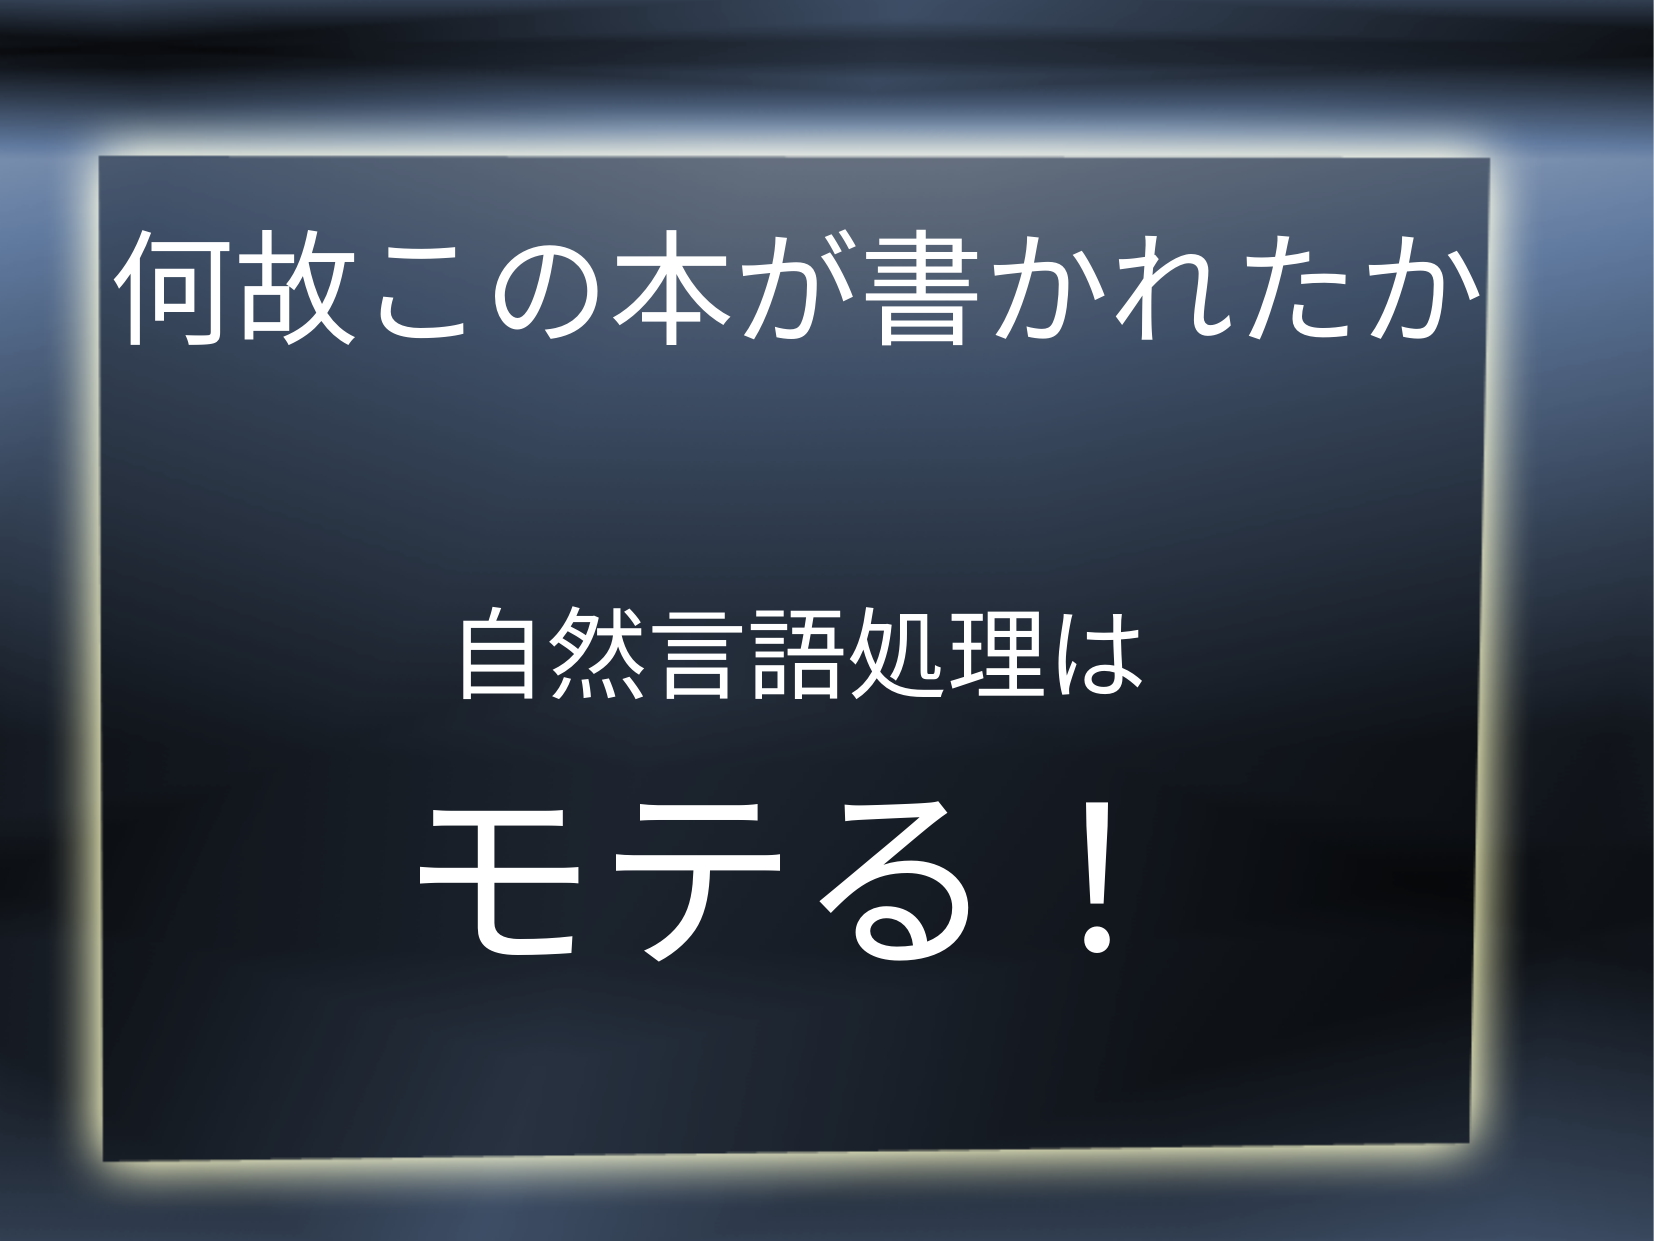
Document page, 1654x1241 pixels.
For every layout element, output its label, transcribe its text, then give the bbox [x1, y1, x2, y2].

subtitle 自然言語処理は モテる！ [88, 472, 1506, 1114]
title 何故この本が書かれたか [88, 177, 1506, 384]
picture [0, 0, 1654, 1241]
